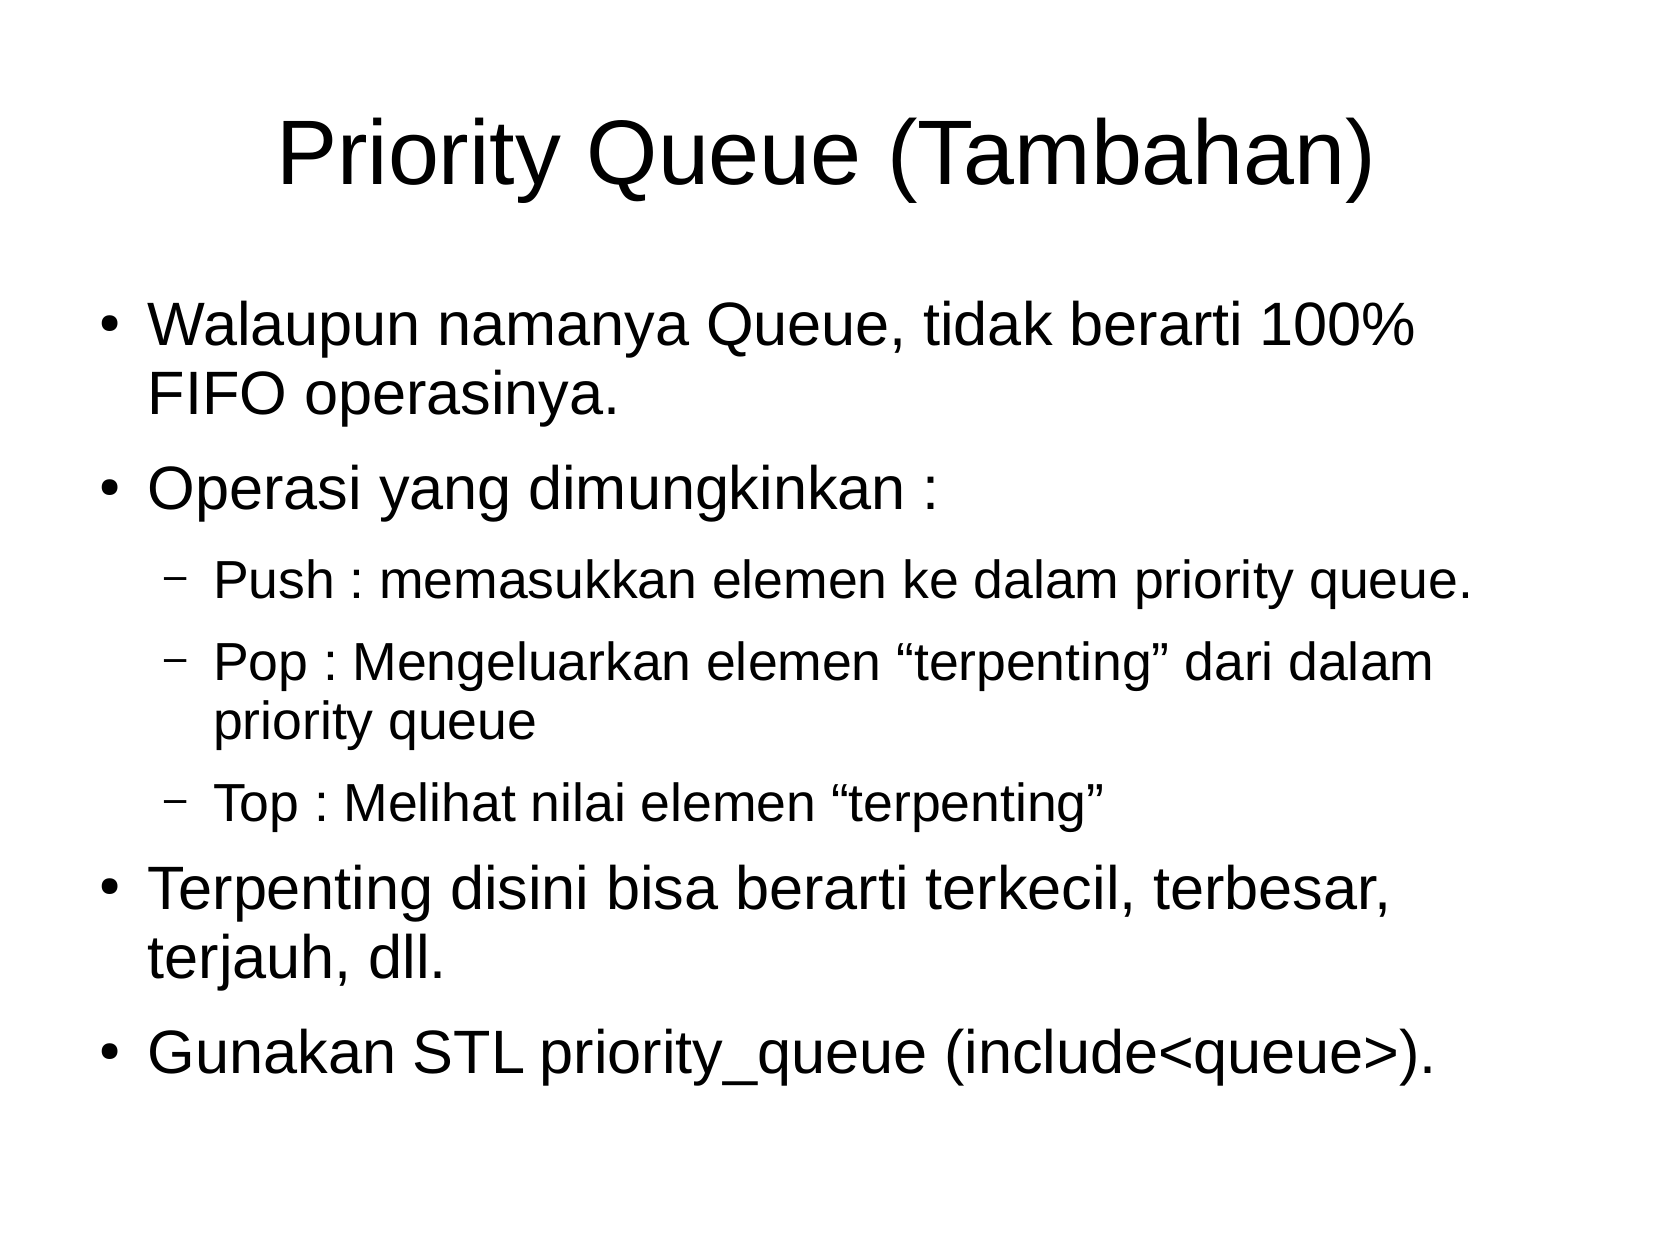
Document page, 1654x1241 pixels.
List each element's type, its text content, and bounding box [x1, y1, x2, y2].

list Walaupun namanya Queue, tidak berarti 100% FIFO operasinya. Operasi yang dimungkinkan : Push : memasukkan elemen ke dalam priority queue. Pop : Mengeluarkan elemen “terpenting” dari dalam priority queue Top : Melihat nilai elemen “terpenting” Terpenting disini bisa berarti terkecil, terbesar, terjauh, dll. Gunakan STL priority_queue (include<queue>). [82, 290, 1571, 1096]
title Priority Queue (Tambahan) [82, 49, 1571, 257]
